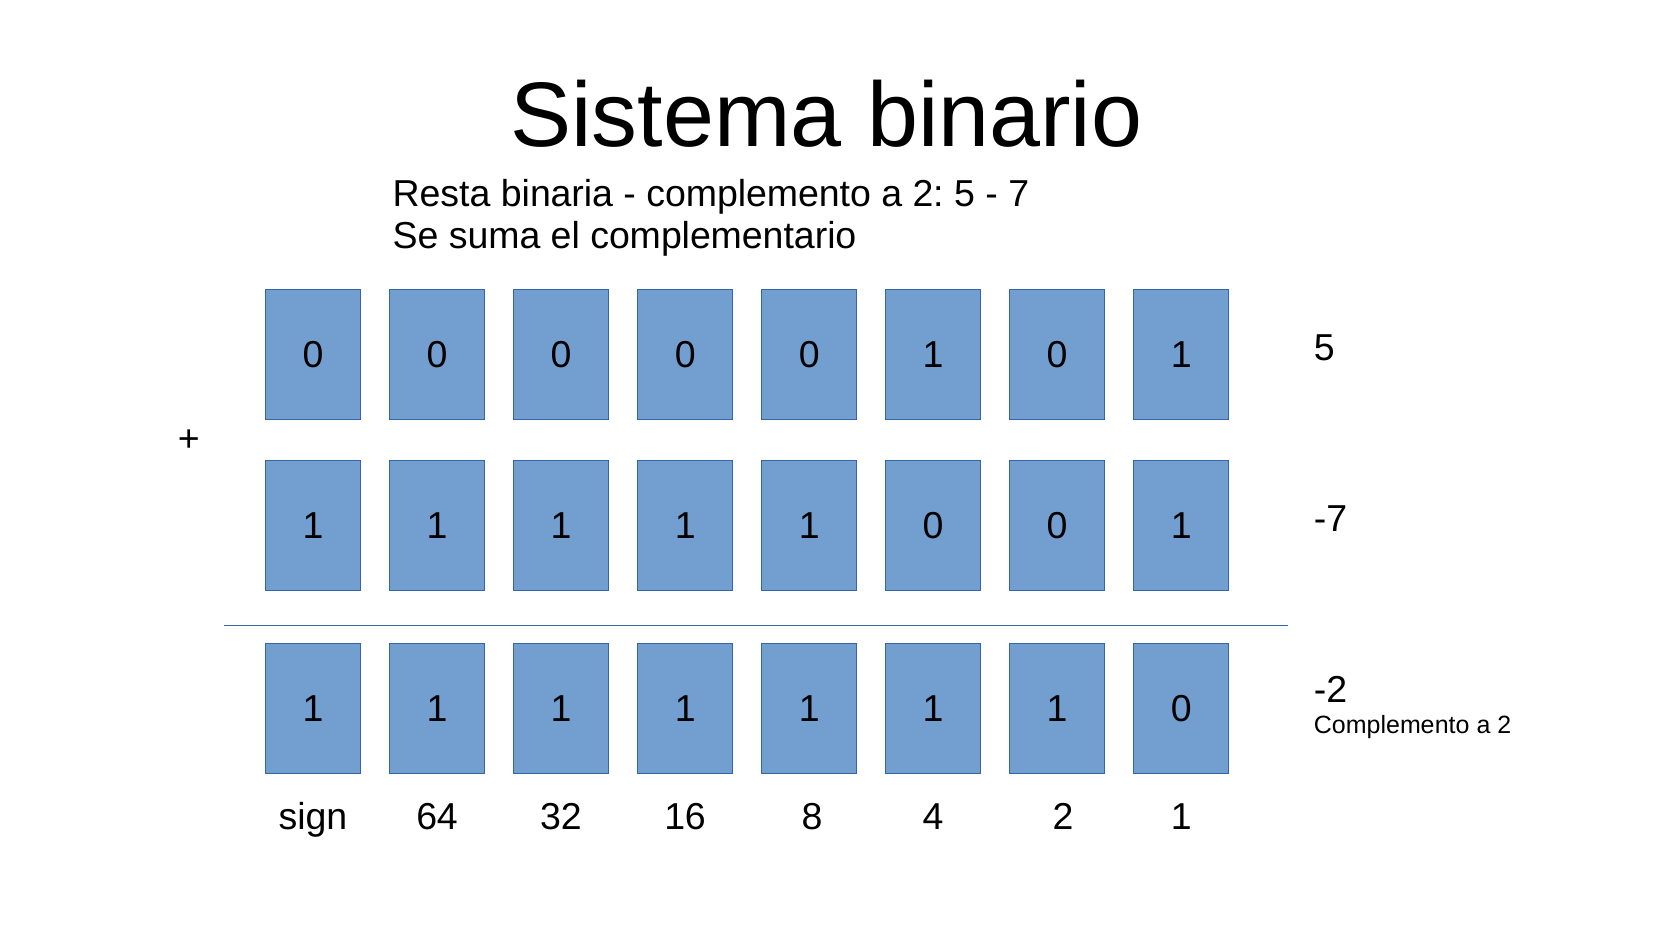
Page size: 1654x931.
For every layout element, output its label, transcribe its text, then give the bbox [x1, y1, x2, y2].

text_box 1 [637, 460, 733, 591]
text_box 0 [513, 289, 609, 420]
text_box 0 [265, 289, 361, 420]
text_box 0 [1009, 289, 1105, 420]
text_box 0 [637, 289, 733, 420]
text_box 1 [885, 289, 981, 420]
text_box 1 [1145, 787, 1217, 845]
text_box 1 [885, 643, 981, 774]
text_box -7 [1299, 490, 1382, 547]
text_box 0 [1133, 643, 1229, 774]
text_box 2 [1027, 787, 1099, 845]
text_box 4 [897, 787, 969, 845]
text_box 0 [389, 289, 485, 420]
text_box 1 [265, 643, 361, 774]
text_box 8 [767, 787, 857, 845]
text_box 32 [507, 787, 615, 845]
text_box 1 [1133, 289, 1229, 420]
text_box 0 [885, 460, 981, 591]
text_box Resta binaria - complemento a 2: 5 - 7 Se suma el complementario [377, 165, 1193, 265]
text_box 1 [389, 460, 485, 591]
text_box 1 [761, 460, 857, 591]
text_box 1 [389, 643, 485, 774]
text_box sign [259, 787, 367, 845]
text_box 1 [637, 643, 733, 774]
text_box -2 Complemento a 2 [1299, 661, 1536, 845]
text_box 1 [1133, 460, 1229, 591]
text_box 5 [1299, 318, 1382, 376]
text_box + [135, 409, 243, 467]
text_box 1 [1009, 643, 1105, 774]
text_box 0 [1009, 460, 1105, 591]
title Sistema binario [82, 37, 1571, 193]
text_box 64 [389, 787, 485, 845]
text_box 0 [761, 289, 857, 420]
text_box 1 [761, 643, 857, 774]
text_box 1 [513, 460, 609, 591]
text_box 1 [265, 460, 361, 591]
text_box 16 [637, 787, 733, 845]
text_box 1 [513, 643, 609, 774]
